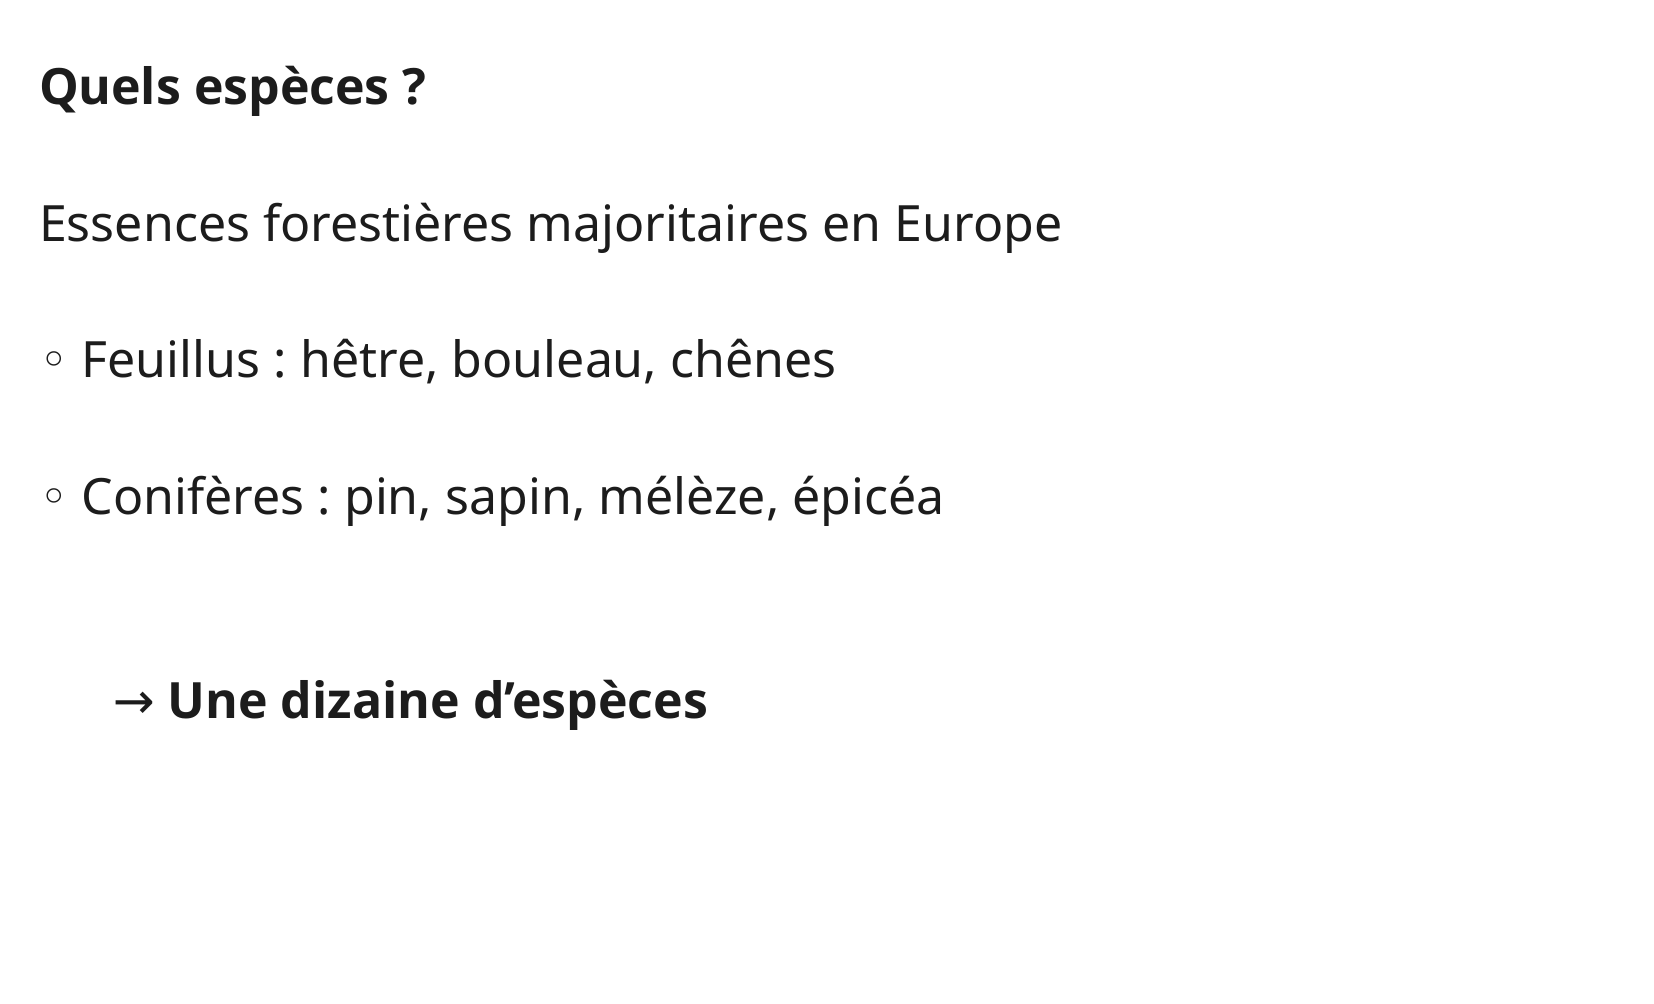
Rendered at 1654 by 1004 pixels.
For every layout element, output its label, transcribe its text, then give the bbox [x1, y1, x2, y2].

subtitle Quels espèces ? Essences forestières majoritaires en Europe ◦ Feuillus : hêtre, bouleau, chênes ◦ Conifères : pin, sapin, mélèze, épicéa → Une dizaine d’espèces [39, 50, 1644, 968]
